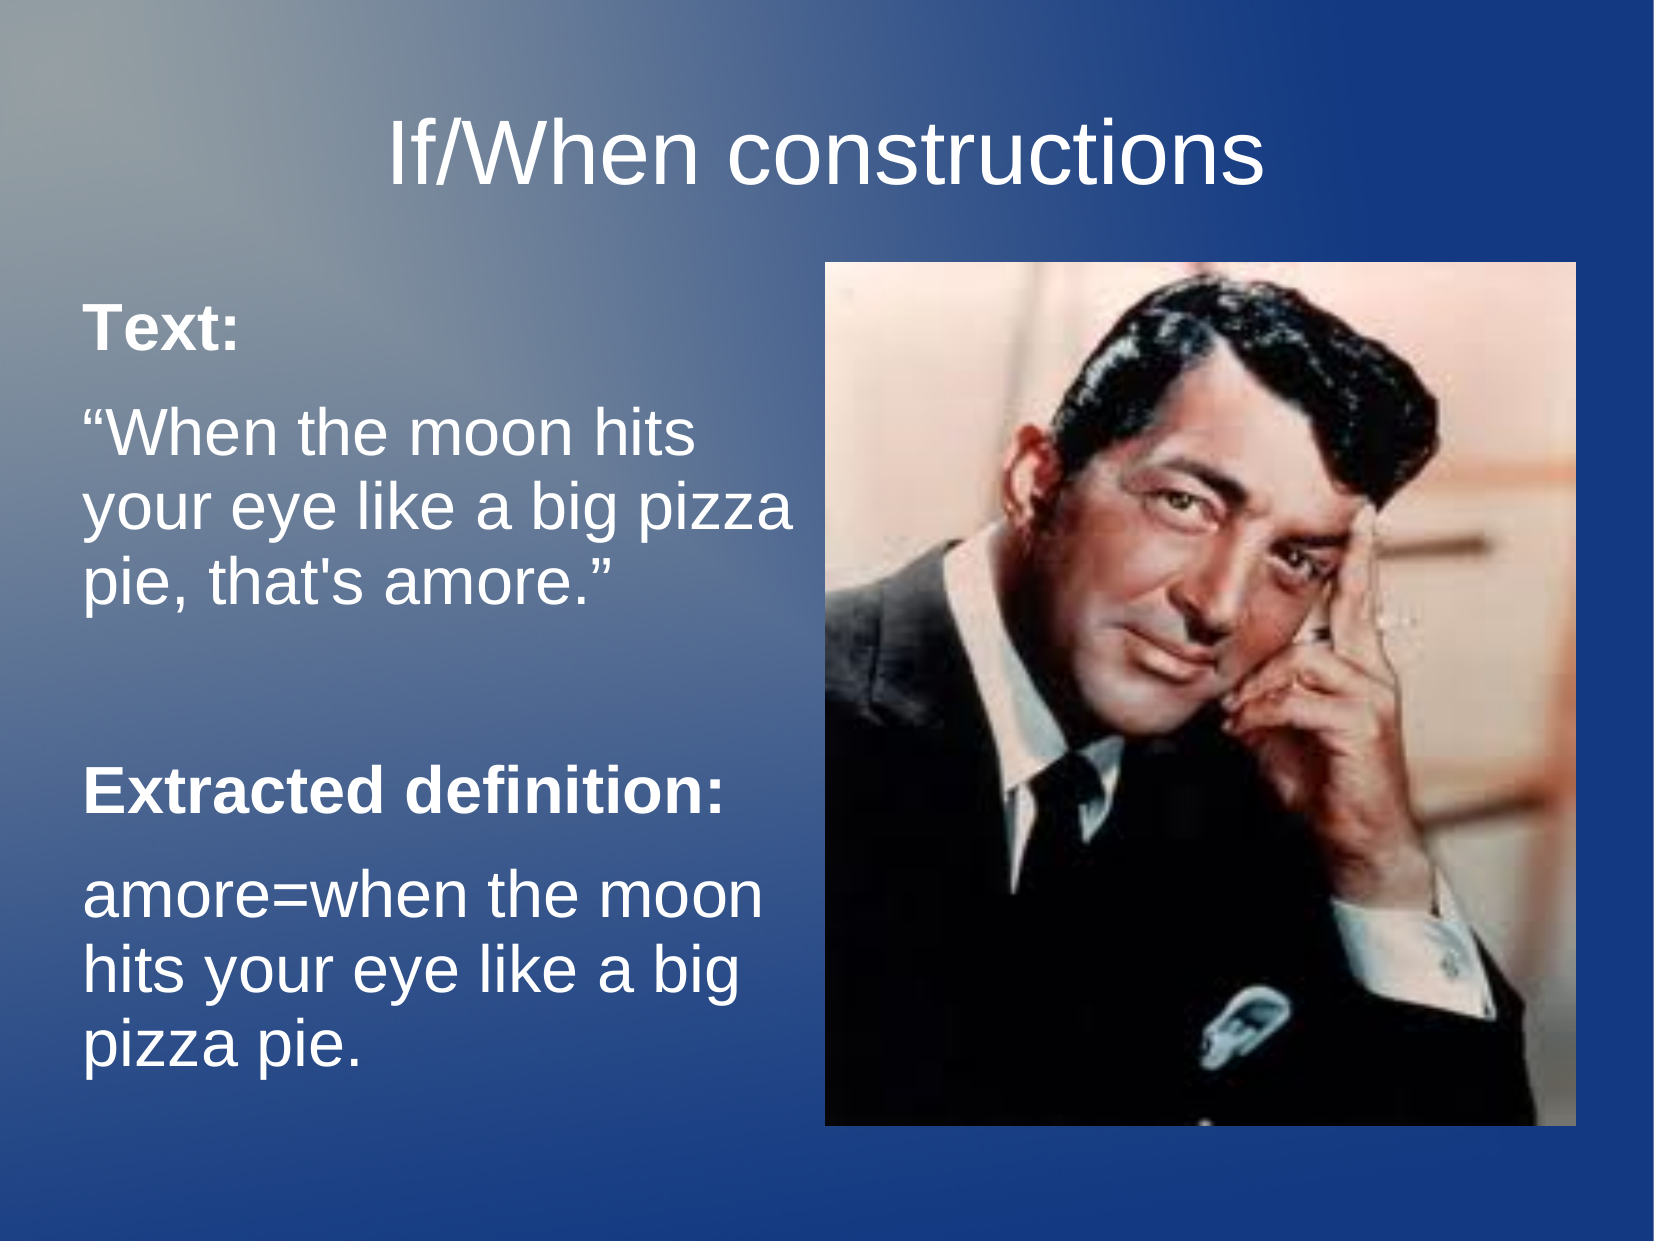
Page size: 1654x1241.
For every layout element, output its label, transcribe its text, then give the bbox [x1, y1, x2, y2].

list Text: “When the moon hits your eye like a big pizza pie, that's amore.” Extracted definition: amore=when the moon hits your eye like a big pizza pie. [82, 290, 809, 1145]
title If/When constructions [82, 49, 1571, 257]
picture [0, 0, 1654, 1241]
